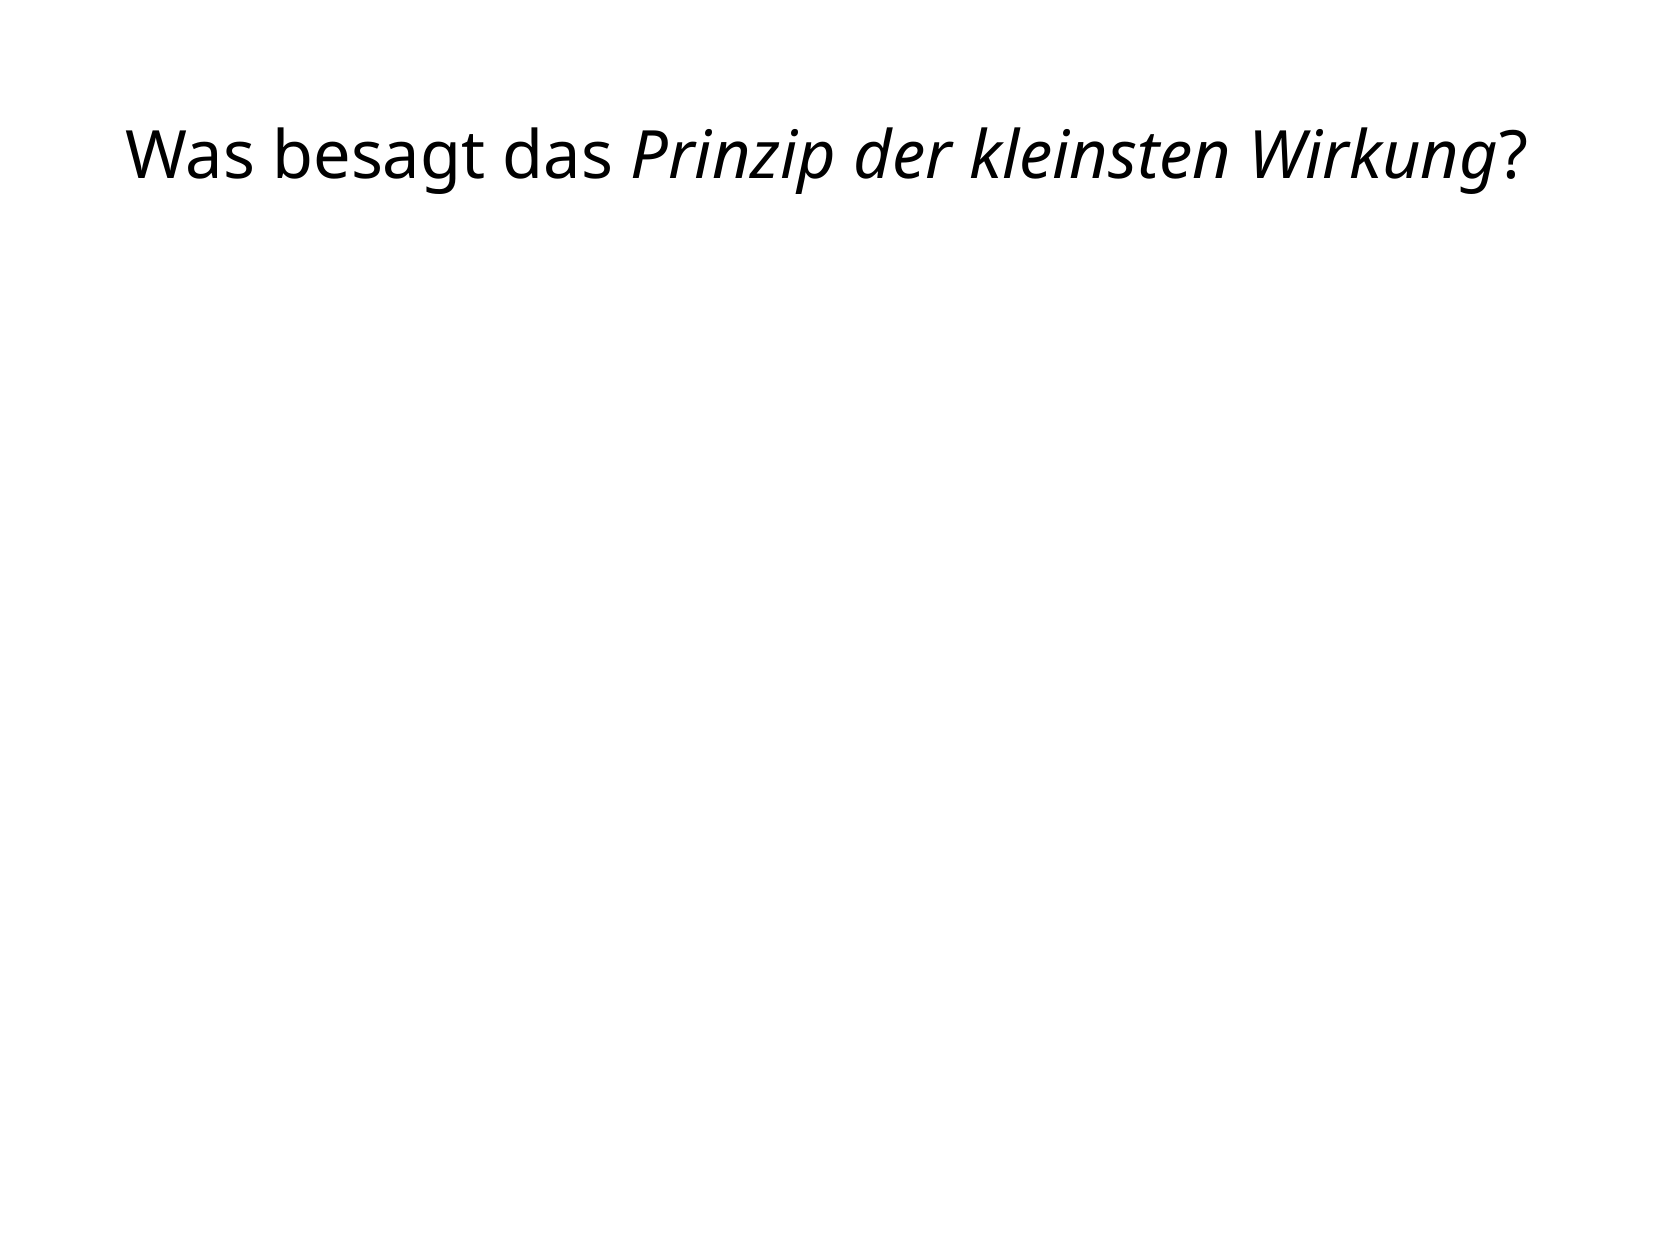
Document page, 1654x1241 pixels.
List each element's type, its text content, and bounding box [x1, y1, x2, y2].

title Was besagt das Prinzip der kleinsten Wirkung? [82, 49, 1571, 257]
